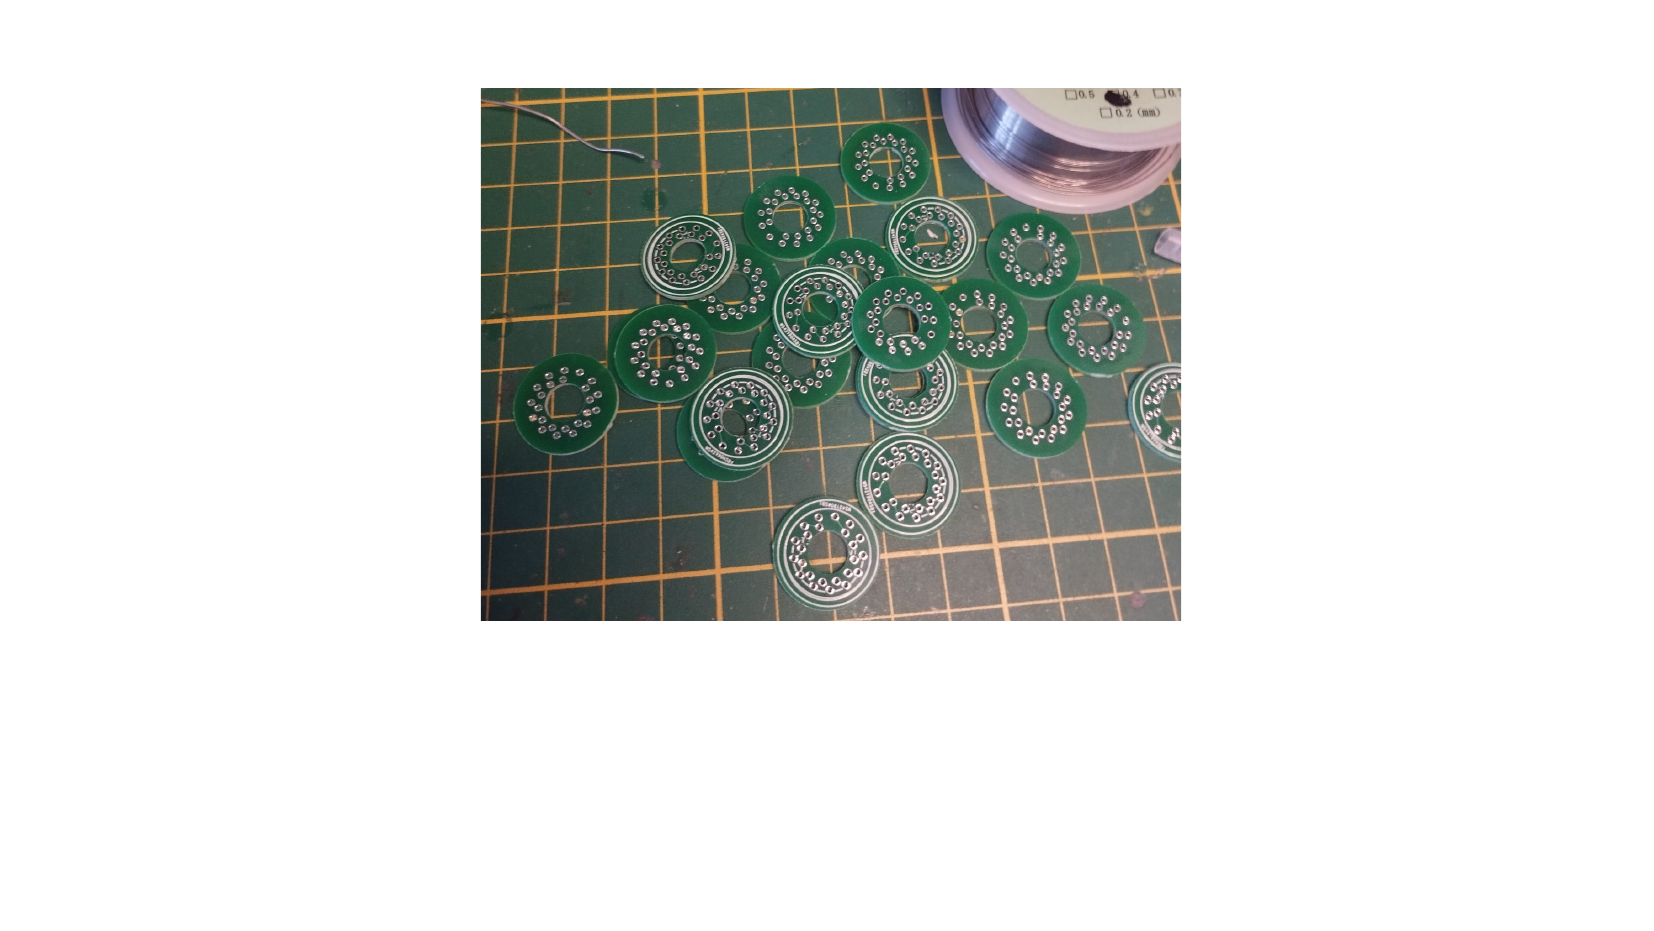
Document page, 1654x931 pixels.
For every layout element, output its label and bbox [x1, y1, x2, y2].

picture [480, 88, 1182, 621]
